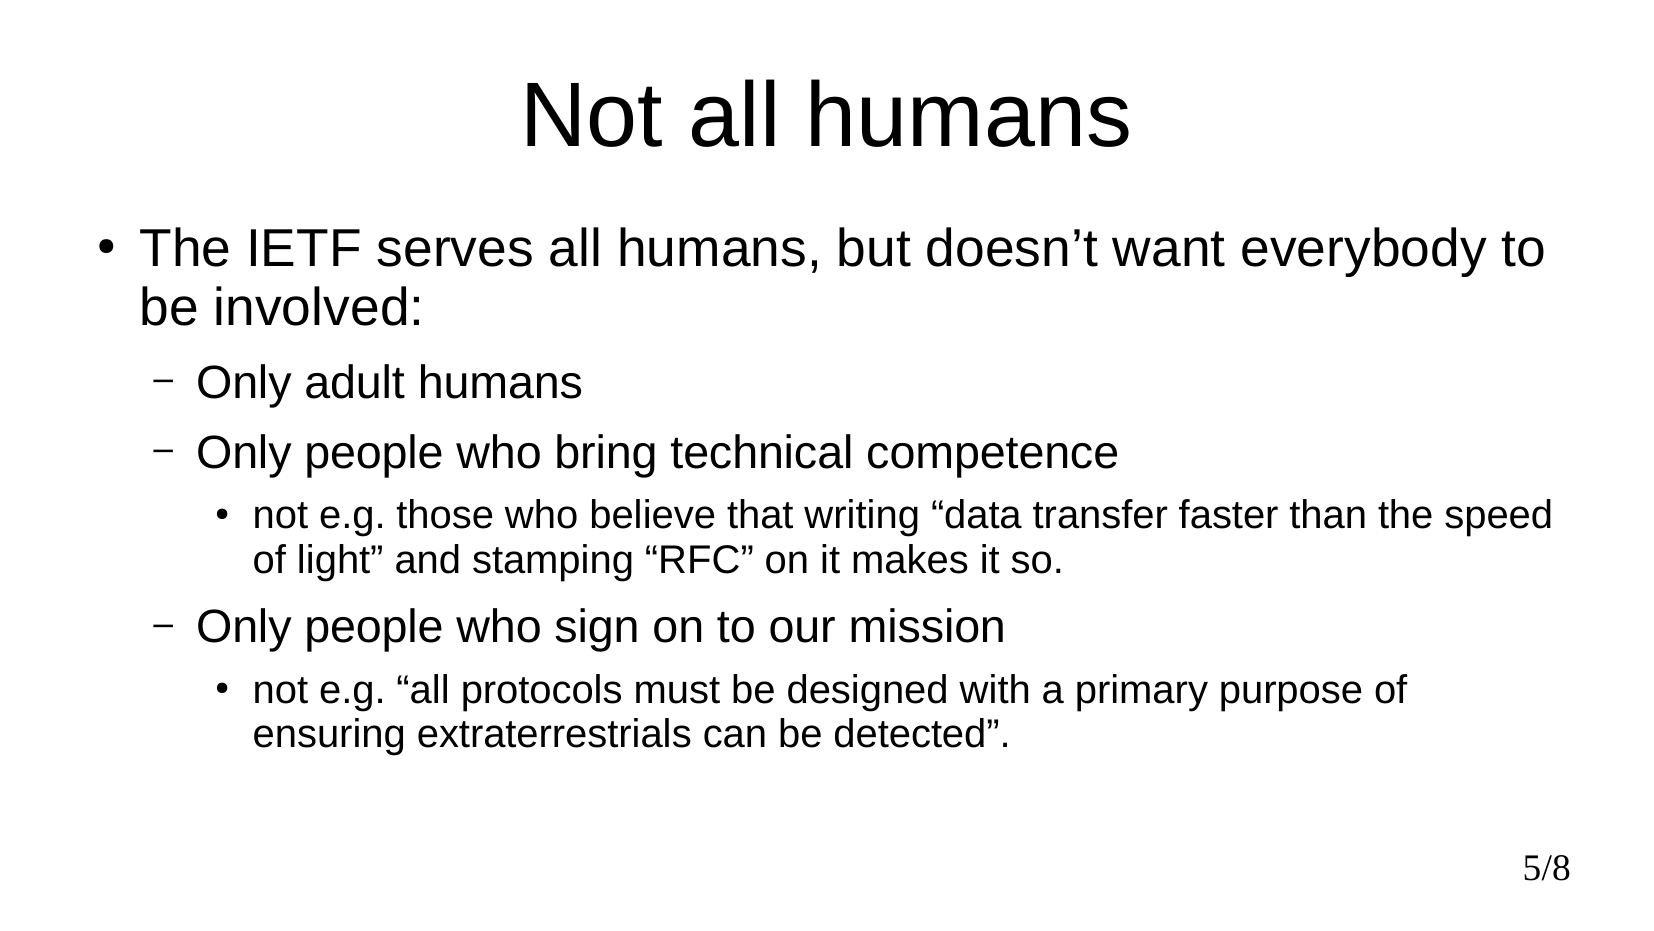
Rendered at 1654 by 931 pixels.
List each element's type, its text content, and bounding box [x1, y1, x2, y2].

title Not all humans [82, 37, 1571, 193]
list The IETF serves all humans, but doesn’t want everybody to be involved: Only adult humans Only people who bring technical competence not e.g. those who believe that writing “data transfer faster than the speed of light” and stamping “RFC” on it makes it so. Only people who sign on to our mission not e.g. “all protocols must be designed with a primary purpose of ensuring extraterrestrials can be detected”. [82, 217, 1571, 758]
